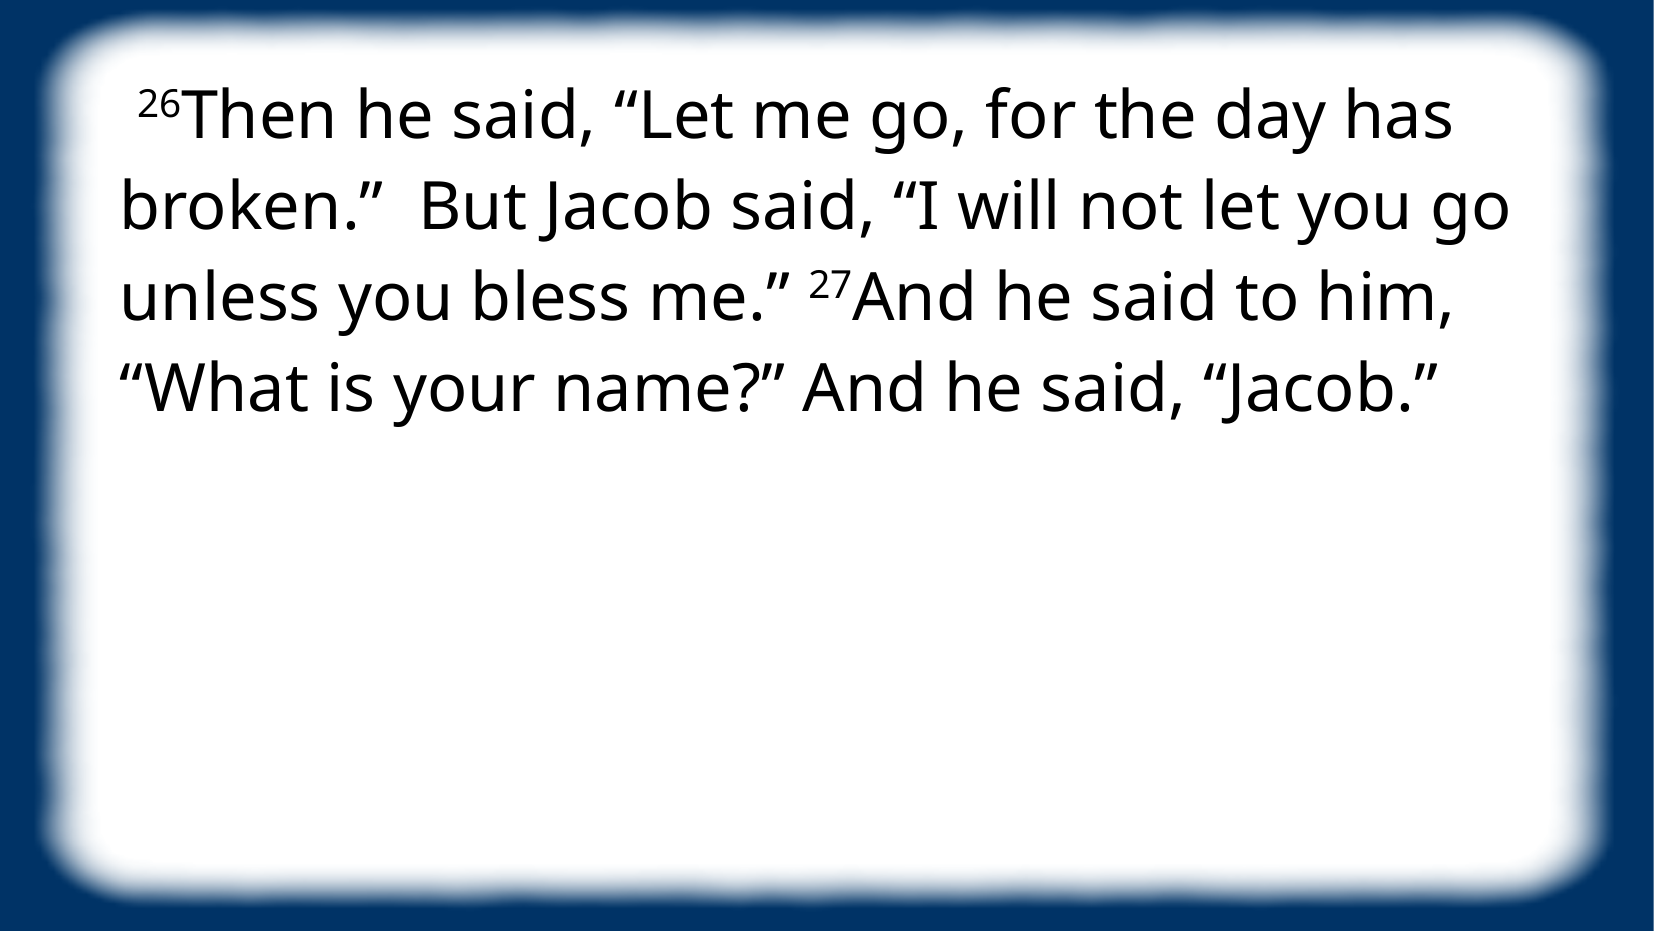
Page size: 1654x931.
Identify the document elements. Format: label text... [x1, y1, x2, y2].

picture [0, 0, 1654, 931]
text_box 26Then he said, “Let me go, for the day has broken.” But Jacob said, “I will not let you go unless you bless me.” 27And he said to him, “What is your name?” And he said, “Jacob.” [105, 60, 1546, 430]
